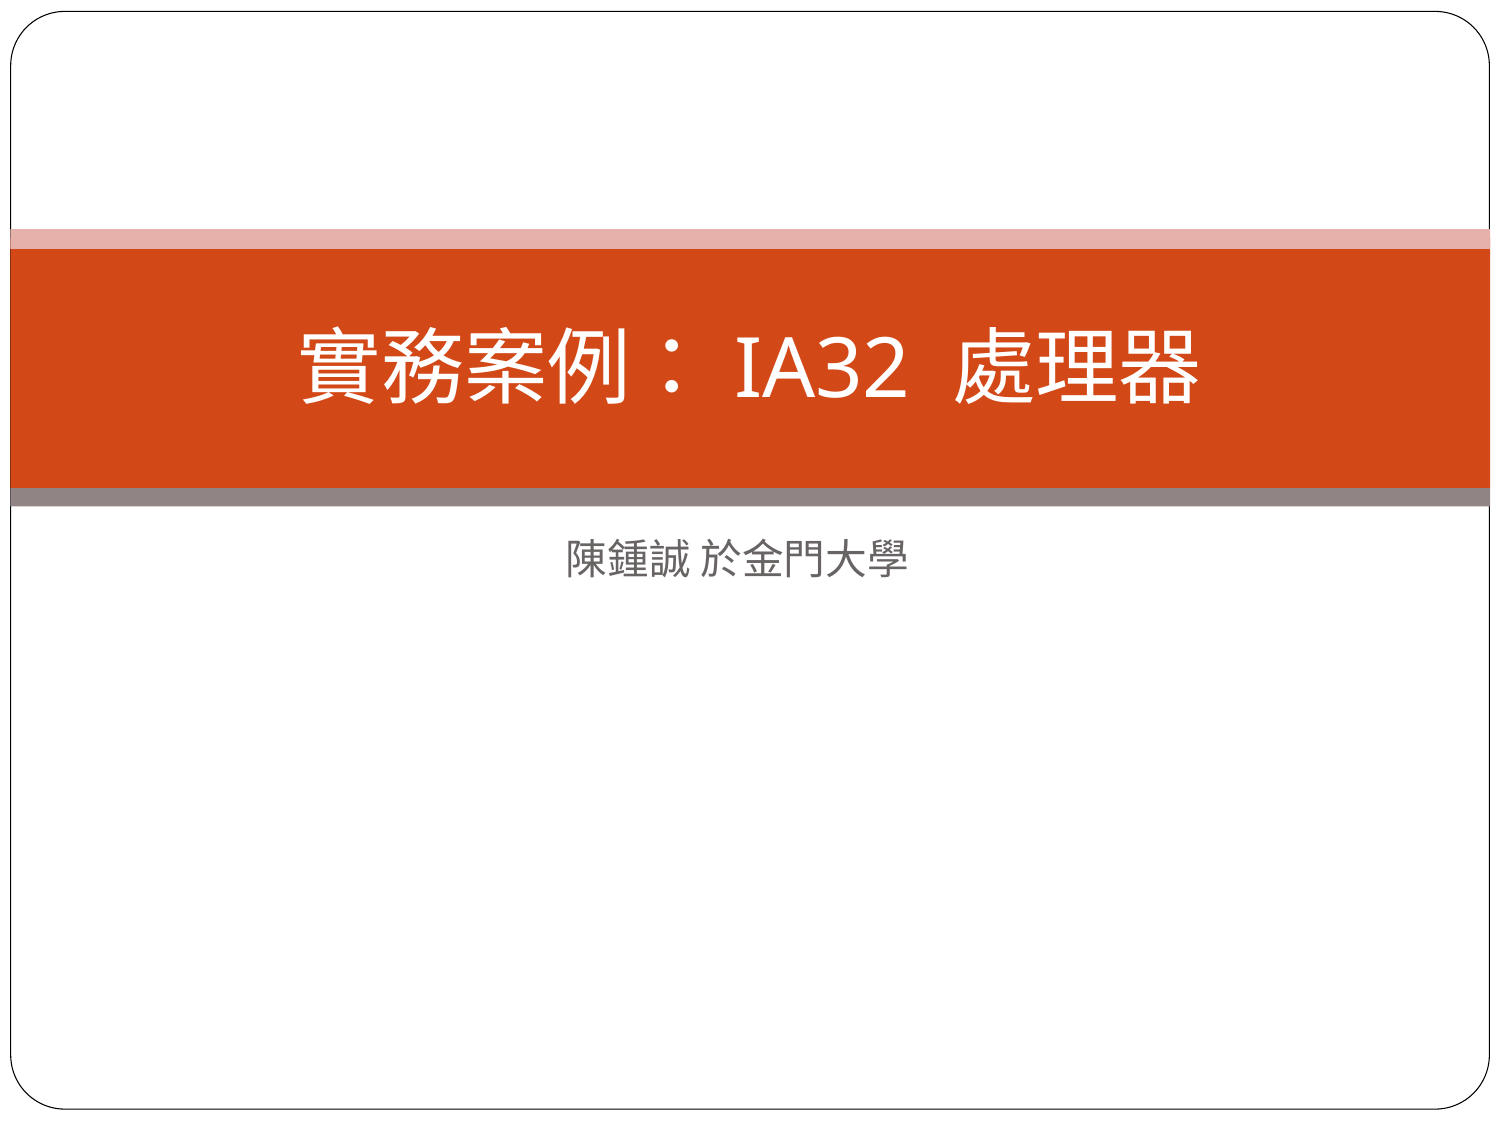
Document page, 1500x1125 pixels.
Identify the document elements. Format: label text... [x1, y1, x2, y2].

title 實務案例：IA32 處理器 [75, 247, 1426, 489]
text_box 陳鍾誠 於金門大學 [212, 524, 1263, 788]
